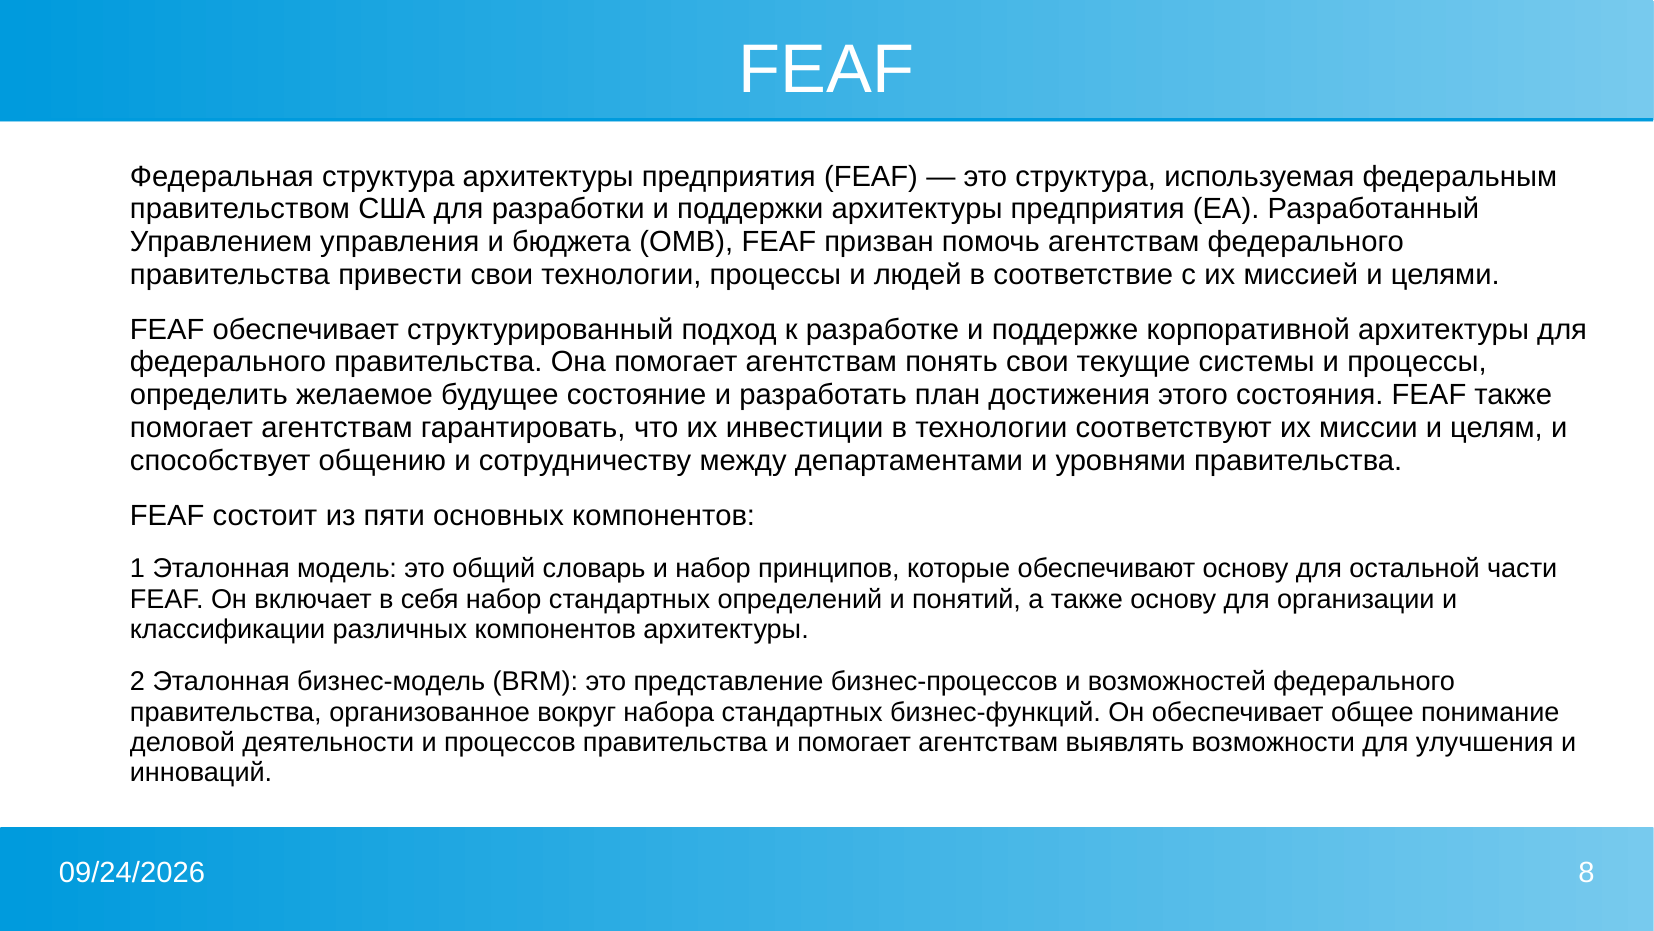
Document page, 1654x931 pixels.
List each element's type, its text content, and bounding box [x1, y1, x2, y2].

title FEAF [59, 29, 1595, 108]
list Федеральная структура архитектуры предприятия (FEAF) — это структура, используемая федеральным правительством США для разработки и поддержки архитектуры предприятия (EA). Разработанный Управлением управления и бюджета (OMB), FEAF призван помочь агентствам федерального правительства привести свои технологии, процессы и людей в соответствие с их миссией и целями. FEAF обеспечивает структурированный подход к разработке и поддержке корпоративной архитектуры для федерального правительства. Она помогает агентствам понять свои текущие системы и процессы, определить желаемое будущее состояние и разработать план достижения этого состояния. FEAF также помогает агентствам гарантировать, что их инвестиции в технологии соответствуют их миссии и целям, и способствует общению и сотрудничеству между департаментами и уровнями правительства. FEAF состоит из пяти основных компонентов: 1 Эталонная модель: это общий словарь и набор принципов, которые обеспечивают основу для остальной части FEAF. Он включает в себя набор стандартных определений и понятий, а также основу для организации и классификации различных компонентов архитектуры. 2 Эталонная бизнес-модель (BRM): это представление бизнес-процессов и возможностей федерального правительства, организованное вокруг набора стандартных бизнес-функций. Он обеспечивает общее понимание деловой деятельности и процессов правительства и помогает агентствам выявлять возможности для улучшения и инноваций. [59, 159, 1595, 751]
